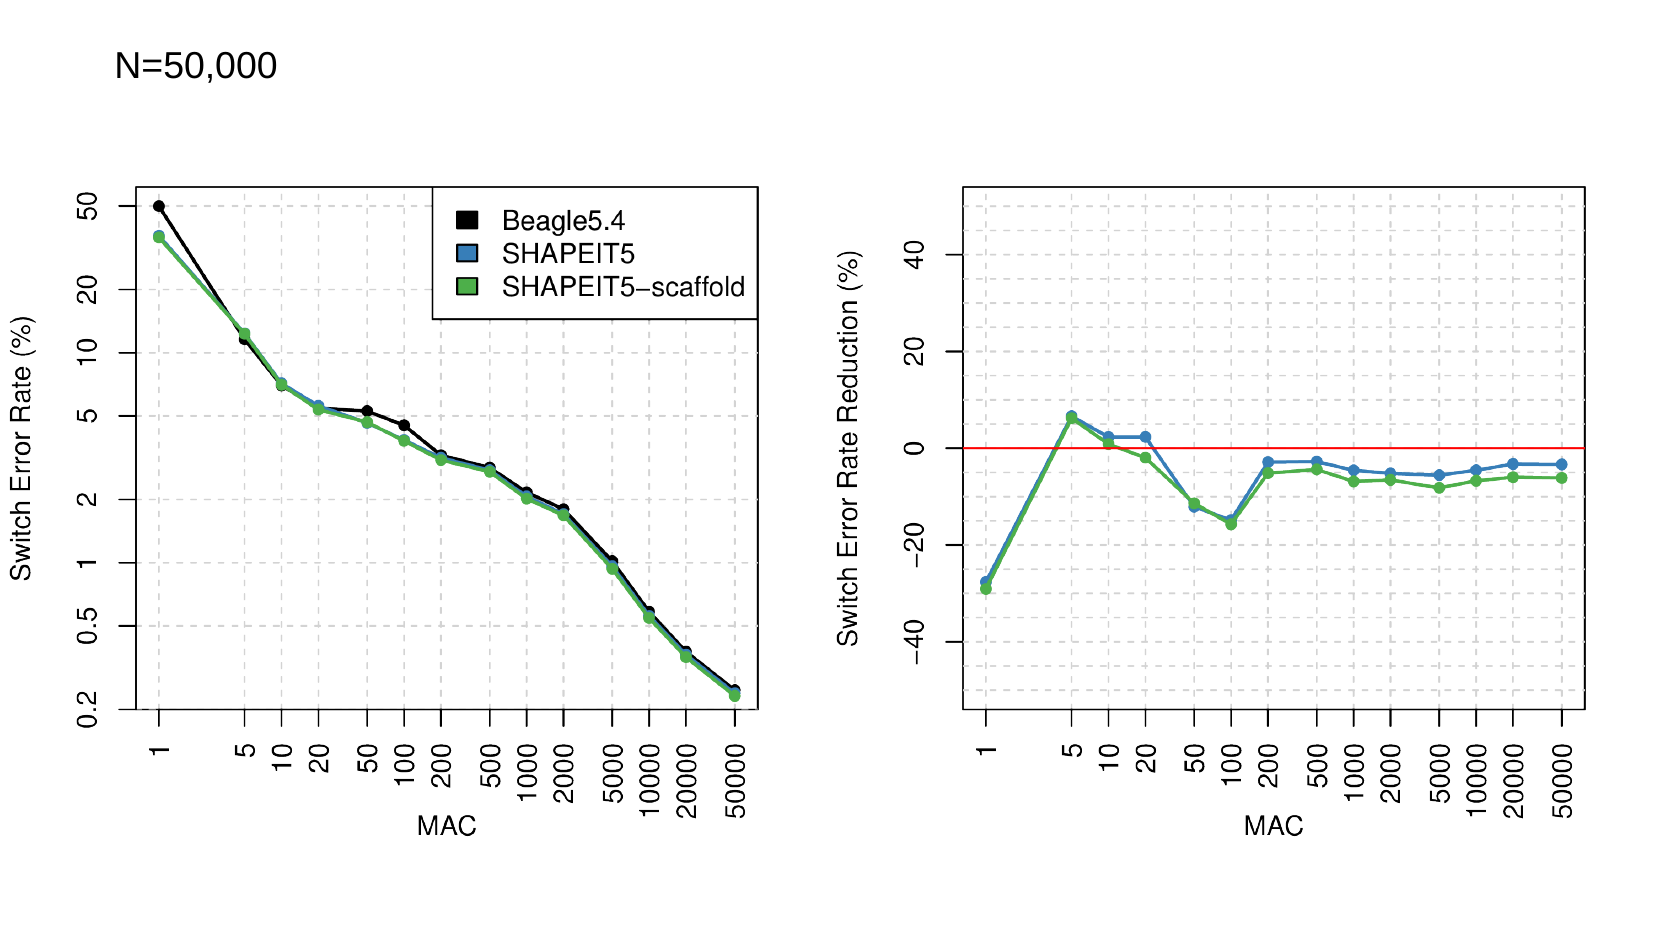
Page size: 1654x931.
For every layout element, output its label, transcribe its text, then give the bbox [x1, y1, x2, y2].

picture [0, 51, 1654, 878]
text_box N=50,000 [99, 37, 451, 137]
